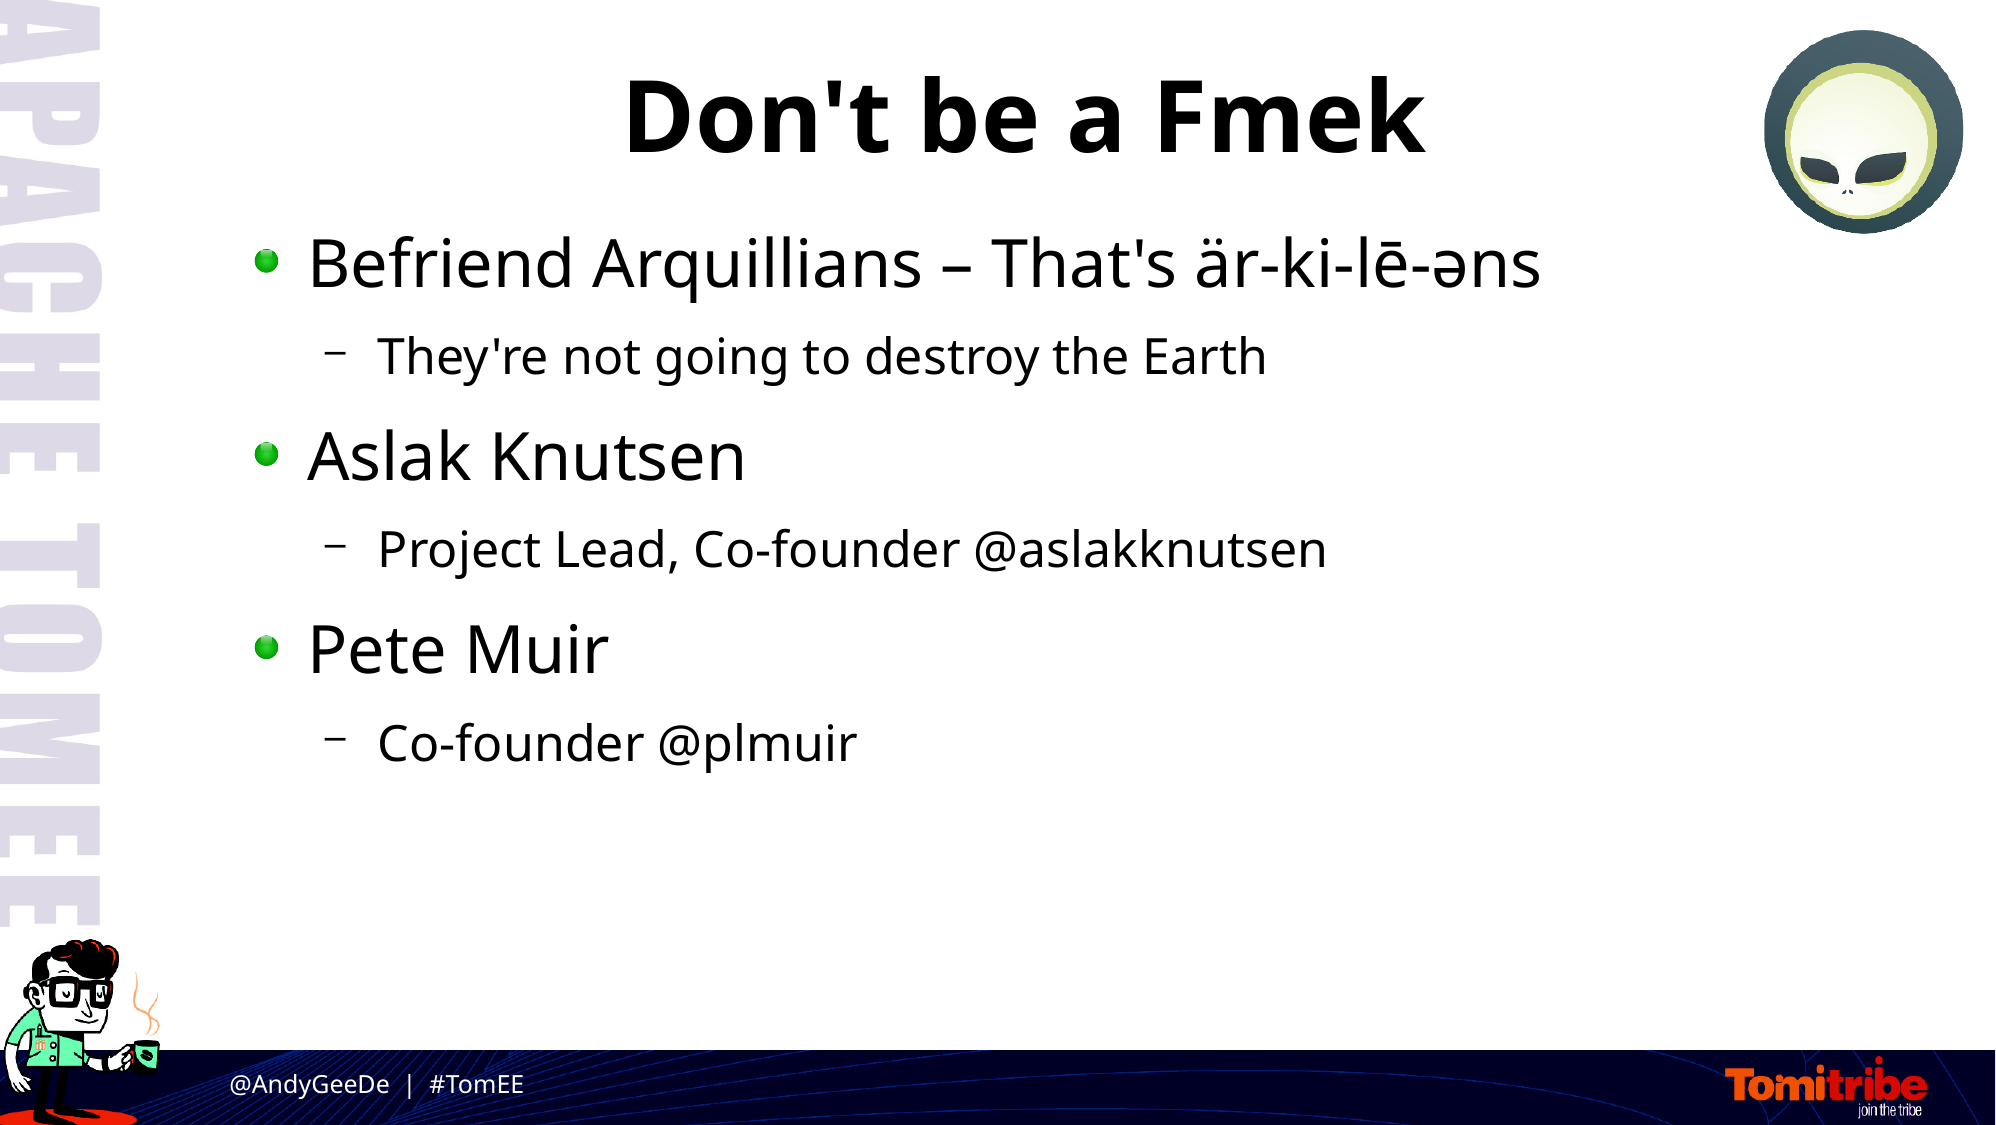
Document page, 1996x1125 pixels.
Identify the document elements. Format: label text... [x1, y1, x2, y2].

text_box @AndyGeeDe | #TomEE [214, 1060, 879, 1106]
list Befriend Arquillians – That's är-ki-lē-əns They're not going to destroy the Earth Aslak Knutsen Project Lead, Co-founder @aslakknutsen Pete Muir Co-founder @plmuir [236, 220, 1855, 954]
picture [0, 0, 1996, 1125]
title Don't be a Fmek [153, 45, 1742, 189]
